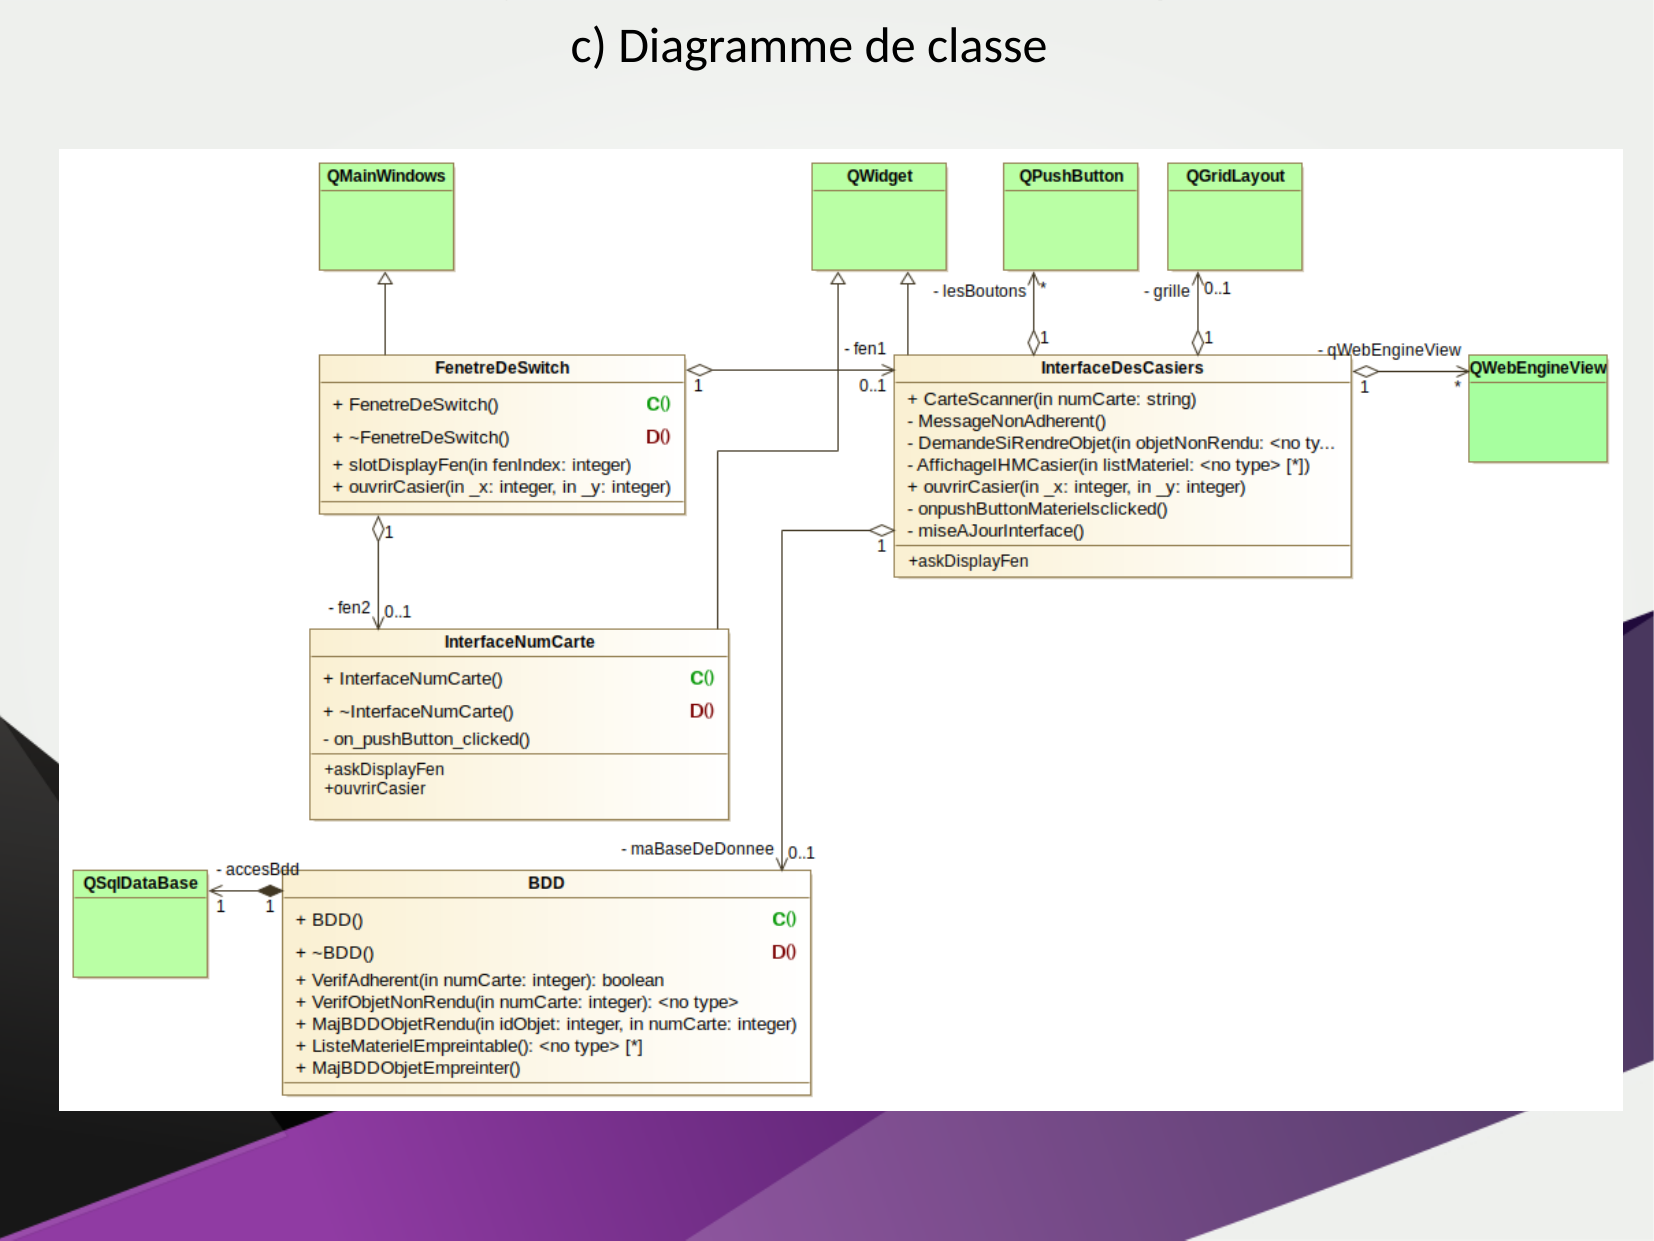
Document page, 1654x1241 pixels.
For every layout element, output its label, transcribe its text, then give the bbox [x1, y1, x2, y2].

title c) Diagramme de classe [70, 0, 1559, 149]
picture [0, 0, 1654, 1241]
